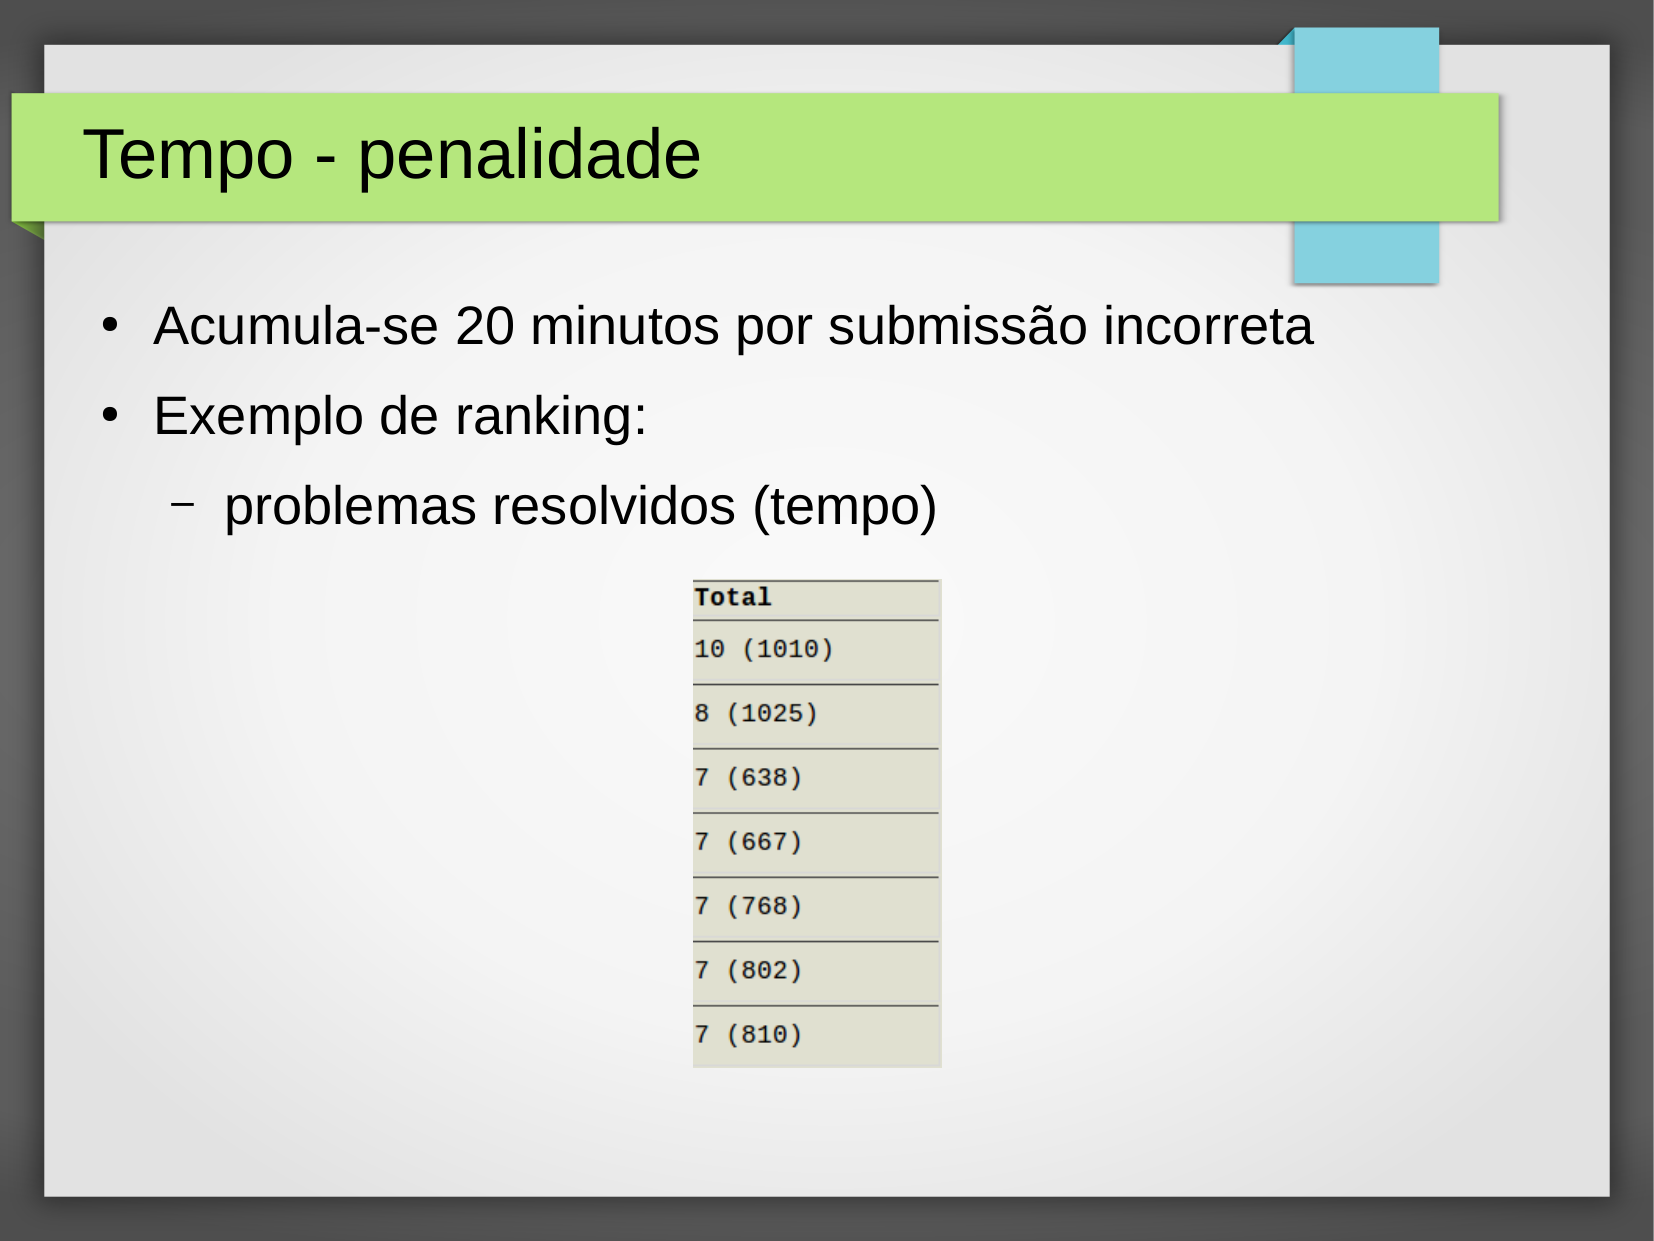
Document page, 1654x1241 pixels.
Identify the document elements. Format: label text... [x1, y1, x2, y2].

title Tempo - penalidade [82, 94, 1264, 213]
picture [0, 0, 1654, 1241]
list Acumula-se 20 minutos por submissão incorreta Exemplo de ranking: problemas resolvidos (tempo) [82, 295, 1571, 1015]
